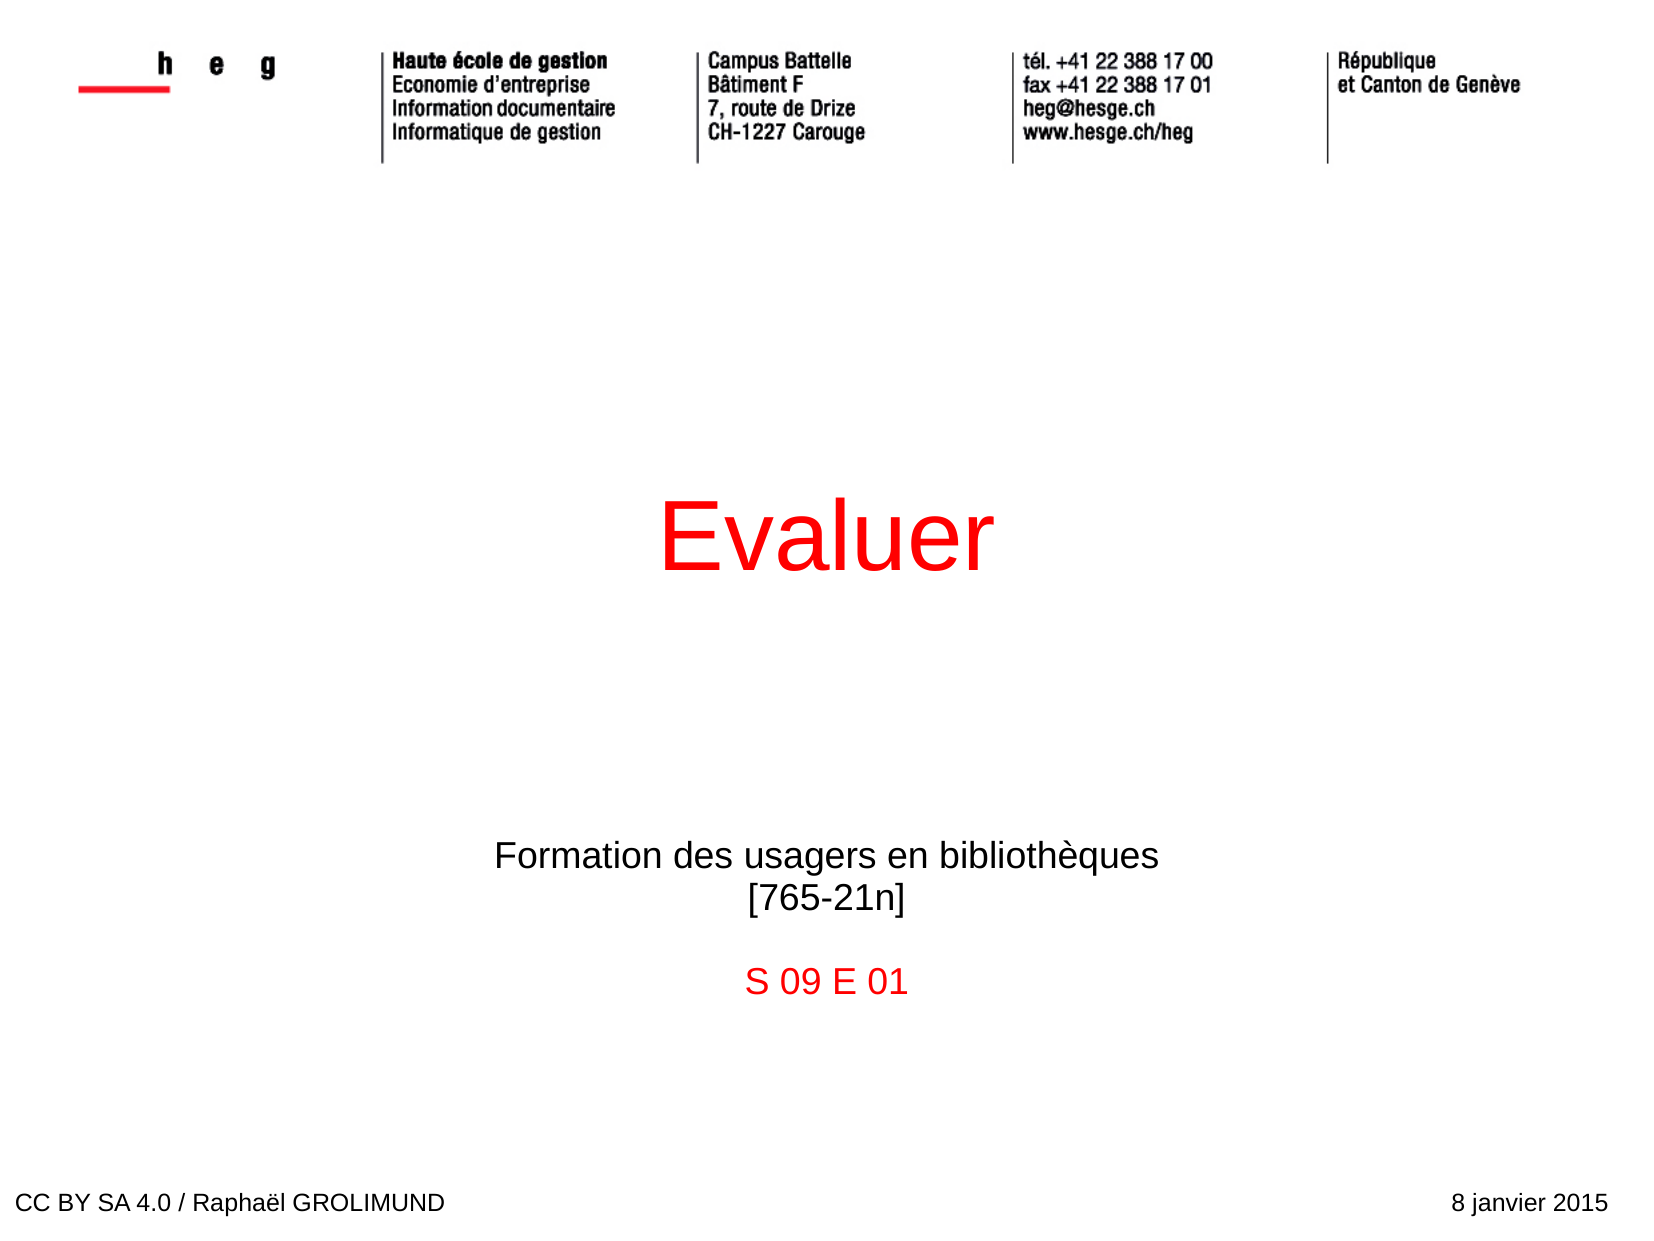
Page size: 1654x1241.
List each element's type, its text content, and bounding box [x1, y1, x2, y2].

text_box CC BY SA 4.0 / Raphaël GROLIMUND 8 janvier 2015 [0, 1181, 1654, 1224]
picture [0, 0, 1654, 208]
text_box Formation des usagers en bibliothèques [765-21n] S 09 E 01 [354, 826, 1300, 1010]
text_box Evaluer [147, 472, 1506, 599]
